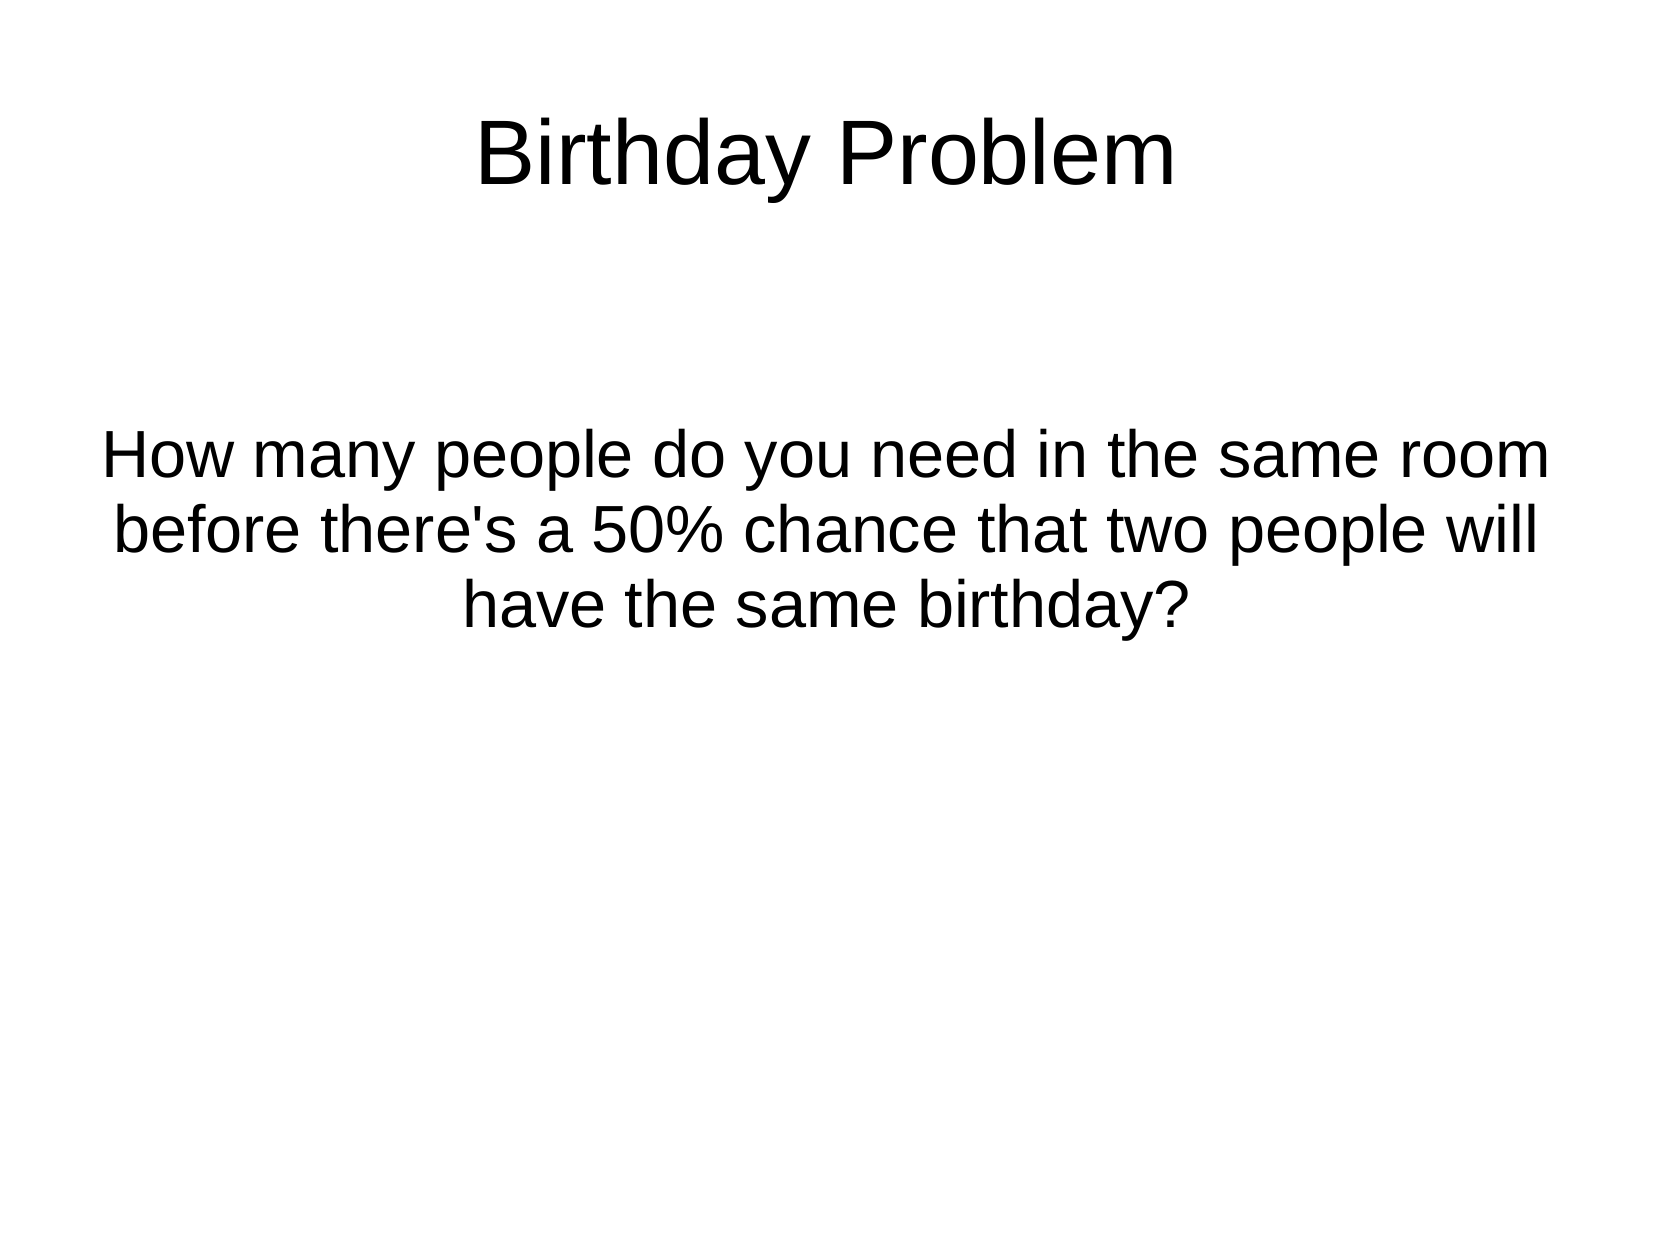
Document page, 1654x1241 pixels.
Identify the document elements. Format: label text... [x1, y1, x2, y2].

subtitle How many people do you need in the same room before there's a 50% chance that two people will have the same birthday? [82, 49, 1571, 1010]
